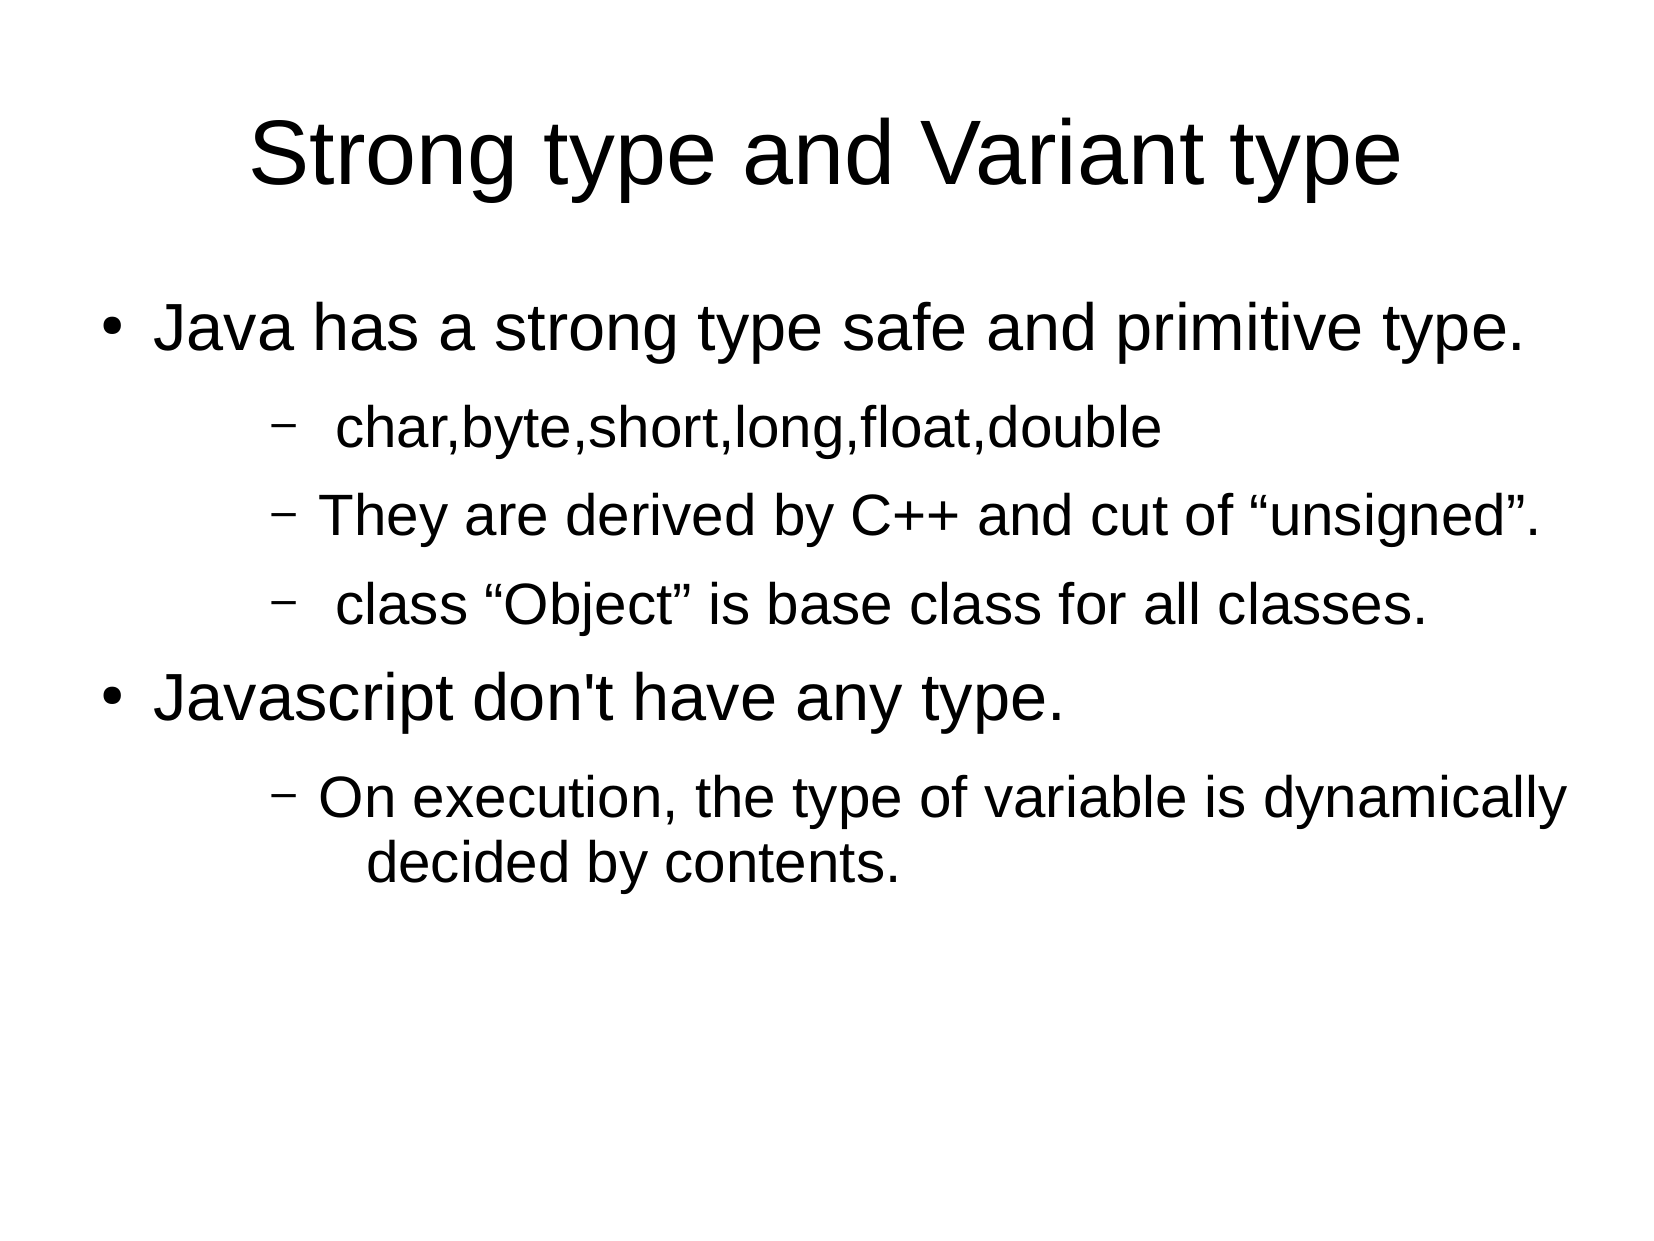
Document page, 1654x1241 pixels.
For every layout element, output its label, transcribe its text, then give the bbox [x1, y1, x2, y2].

list Java has a strong type safe and primitive type. char,byte,short,long,float,double They are derived by C++ and cut of “unsigned”. class “Object” is base class for all classes. Javascript don't have any type. On execution, the type of variable is dynamically decided by contents. [82, 290, 1571, 1094]
title Strong type and Variant type [82, 56, 1571, 250]
